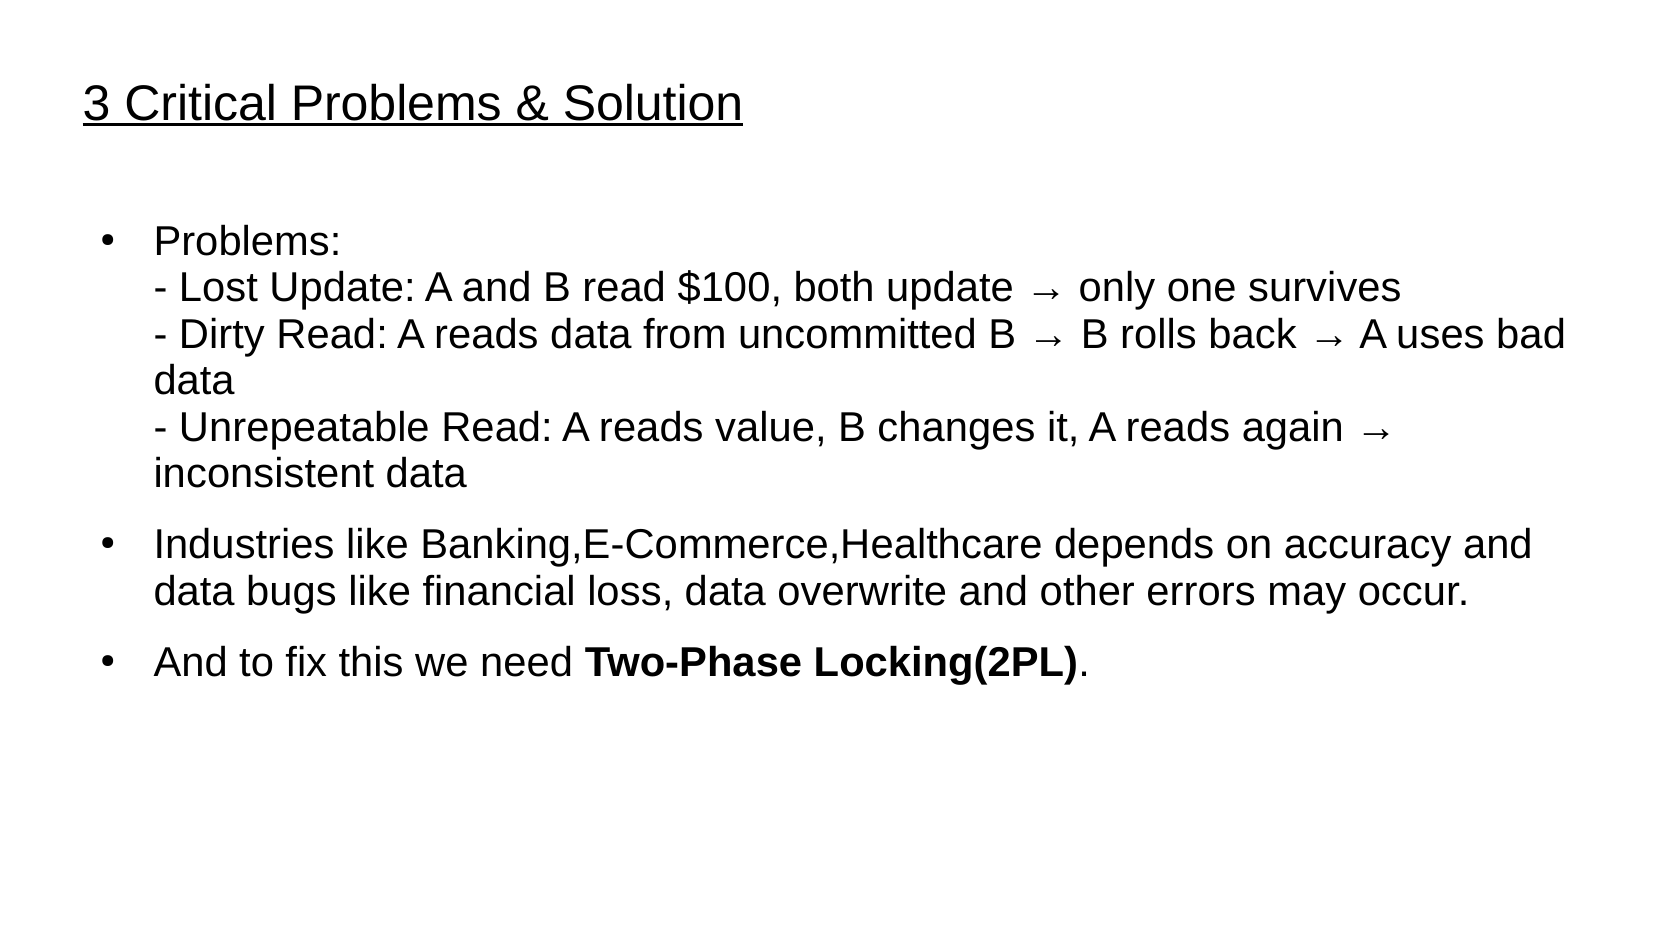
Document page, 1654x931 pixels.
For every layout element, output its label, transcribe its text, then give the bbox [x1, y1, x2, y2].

title 3 Critical Problems & Solution [82, 37, 1571, 193]
list Problems: - Lost Update: A and B read $100, both update → only one survives - Dirty Read: A reads data from uncommitted B → B rolls back → A uses bad data - Unrepeatable Read: A reads value, B changes it, A reads again → inconsistent data Industries like Banking,E-Commerce,Healthcare depends on accuracy and data bugs like financial loss, data overwrite and other errors may occur. And to fix this we need Two-Phase Locking(2PL). [82, 217, 1571, 758]
